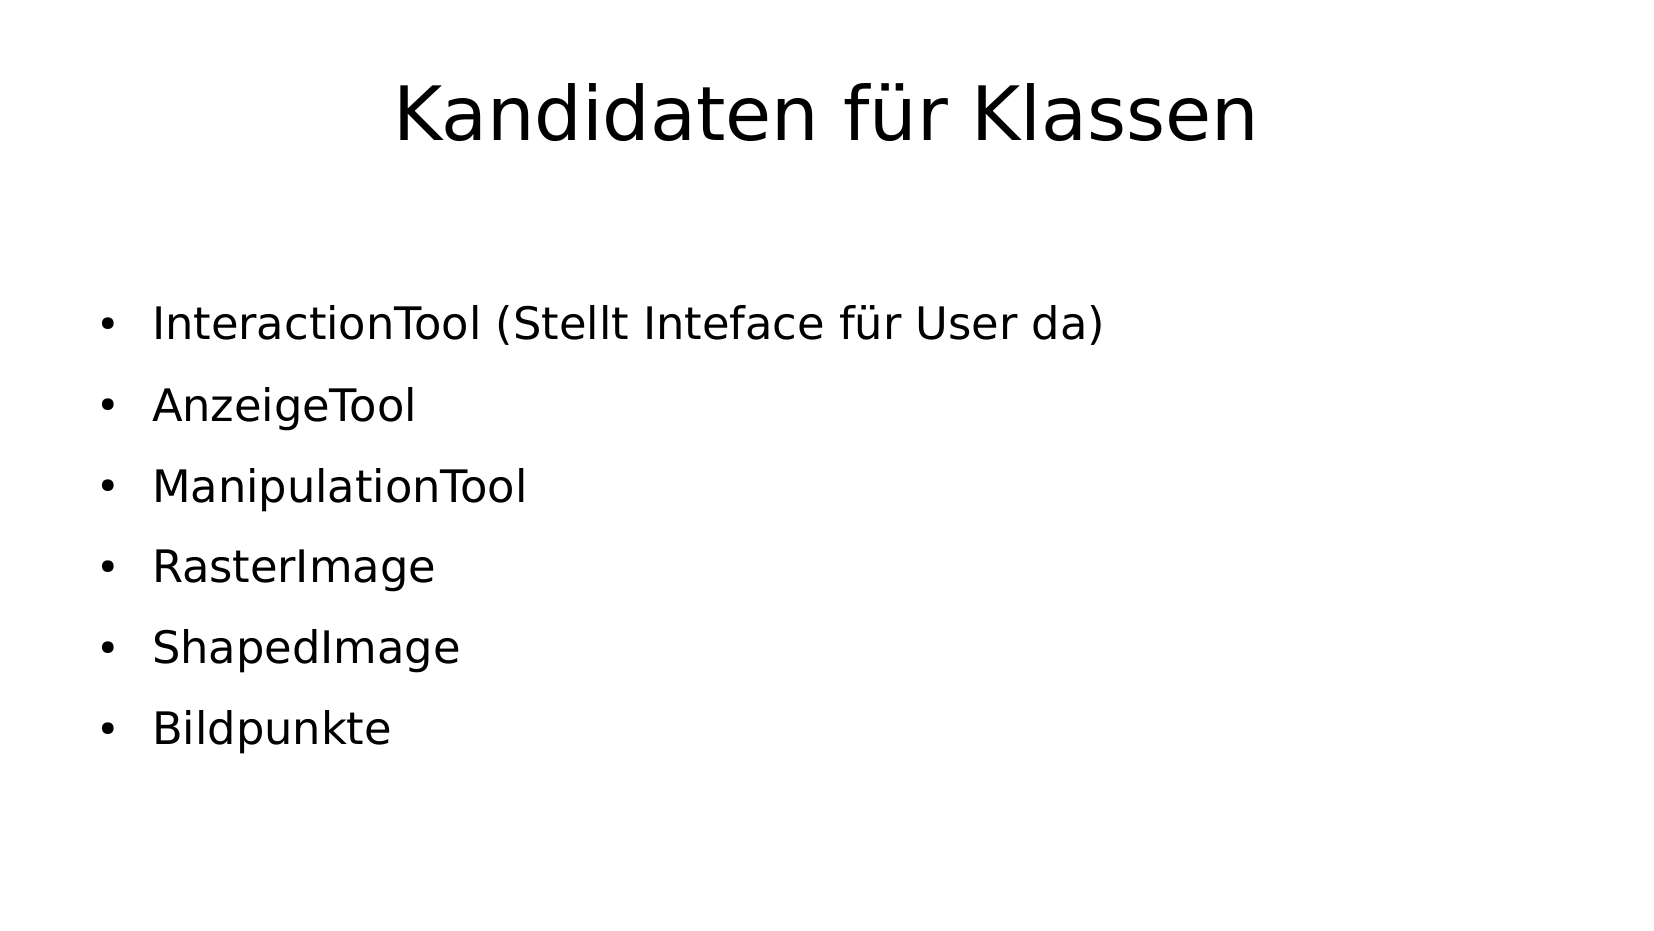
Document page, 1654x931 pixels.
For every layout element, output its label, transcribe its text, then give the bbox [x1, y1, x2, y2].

list InteractionTool (Stellt Inteface für User da) AnzeigeTool ManipulationTool RasterImage ShapedImage Bildpunkte [82, 217, 1606, 758]
title Kandidaten für Klassen [82, 37, 1571, 193]
